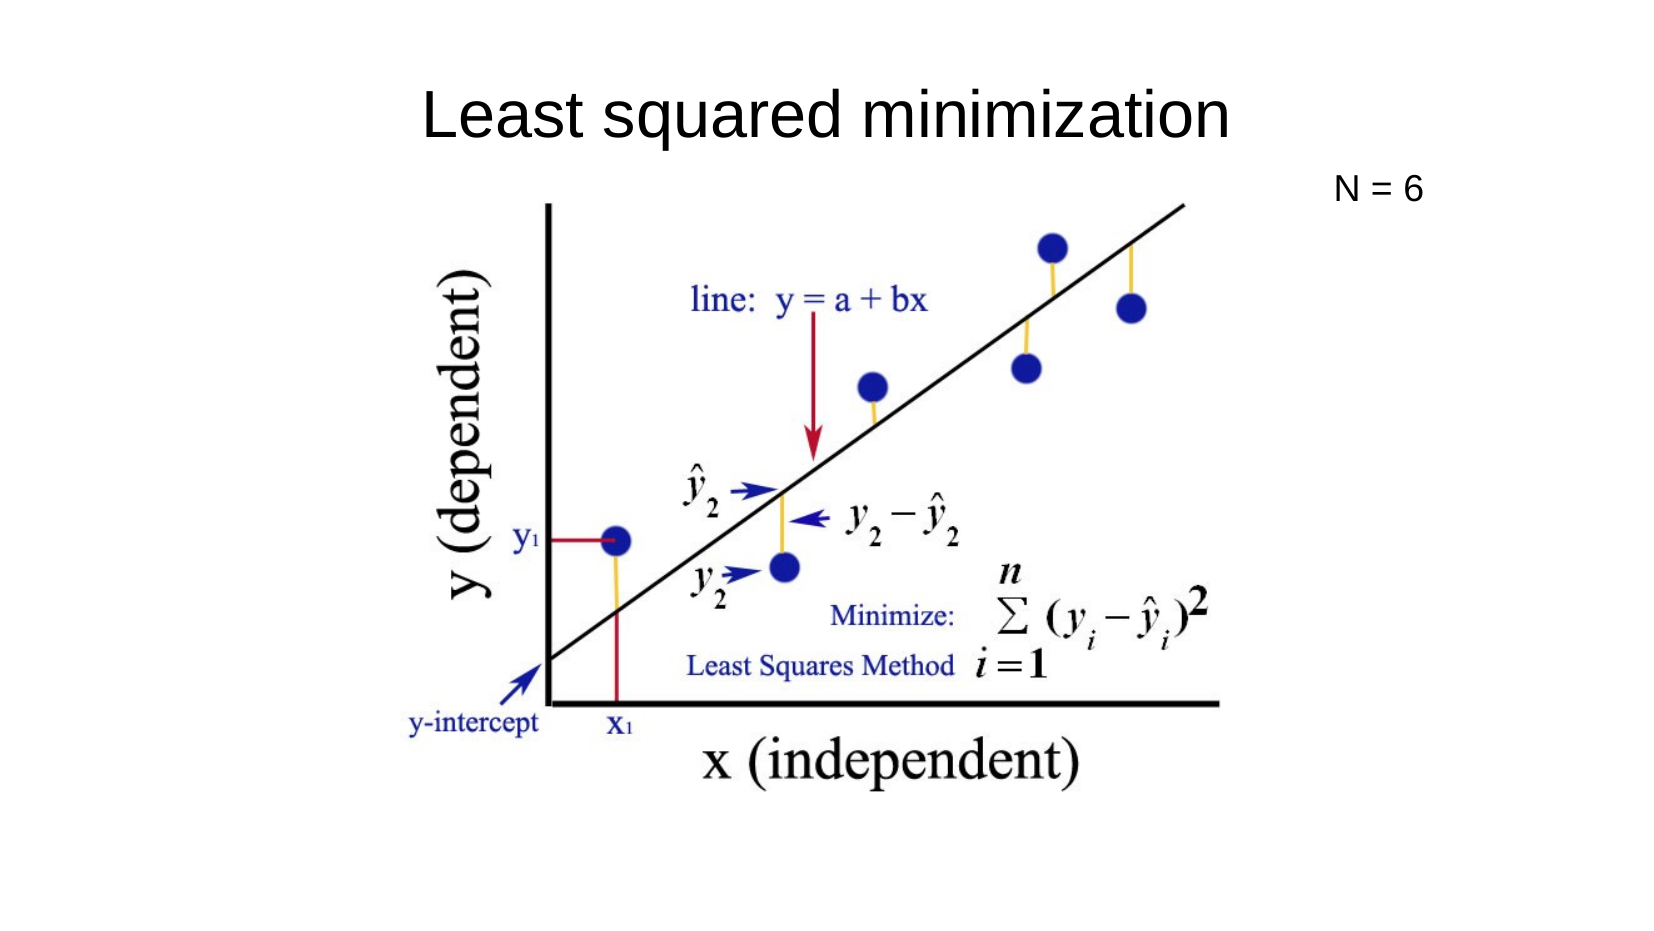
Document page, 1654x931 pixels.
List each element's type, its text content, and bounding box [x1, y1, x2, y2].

picture [370, 171, 1257, 824]
title Least squared minimization [82, 37, 1571, 193]
text_box N = 6 [1318, 159, 1468, 228]
